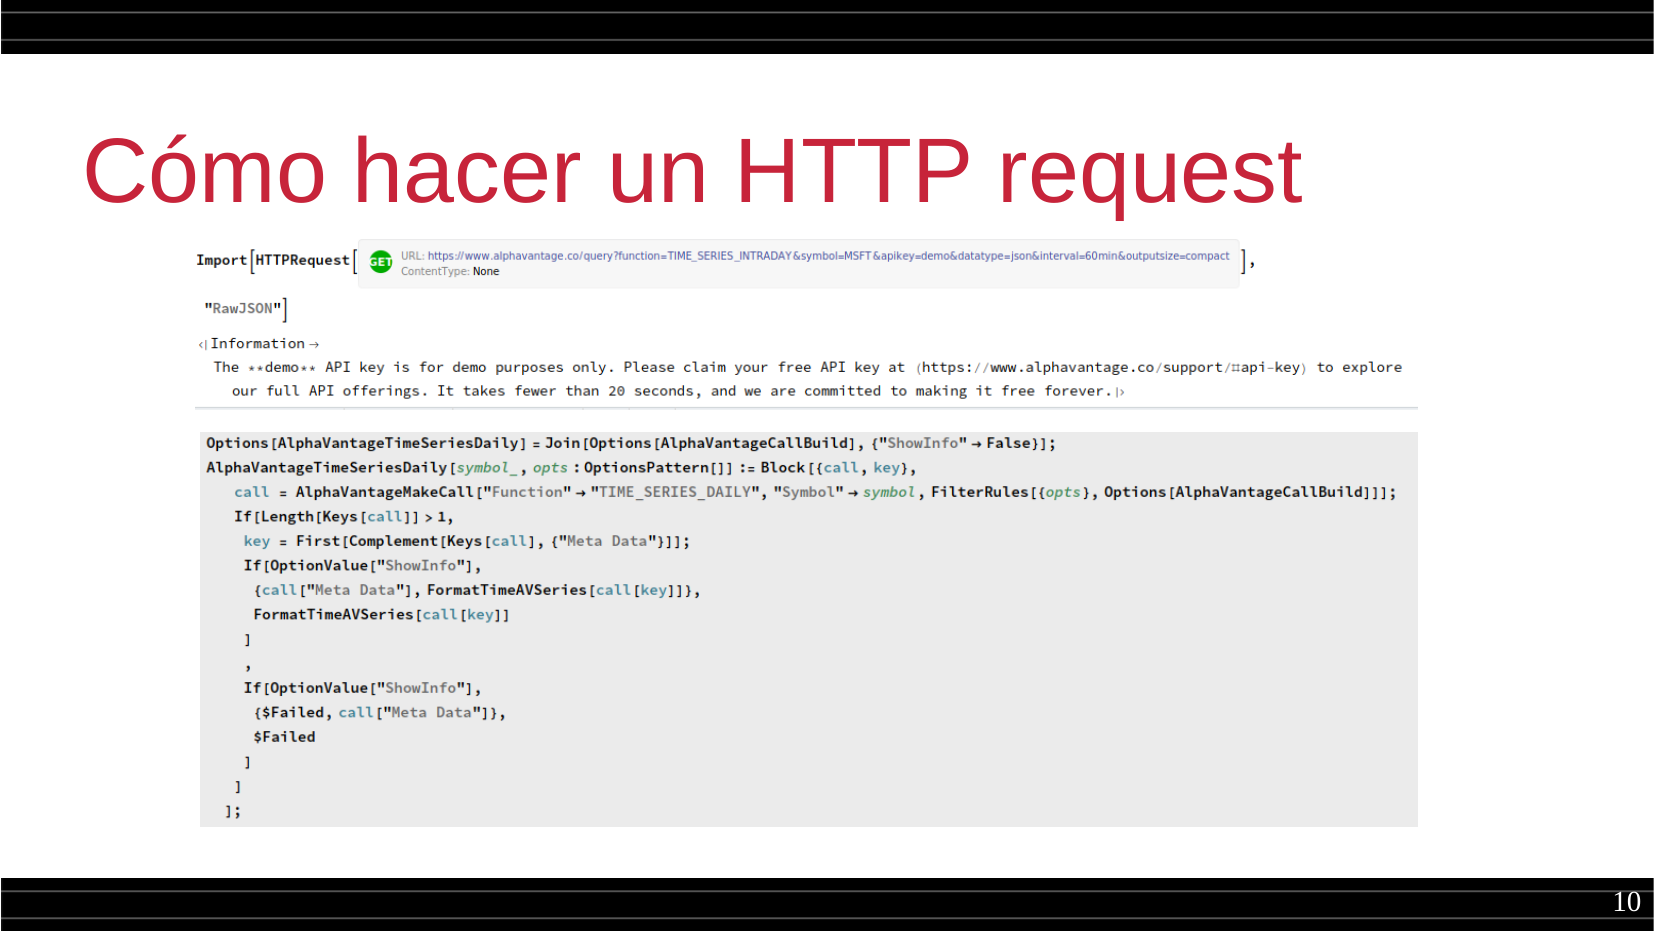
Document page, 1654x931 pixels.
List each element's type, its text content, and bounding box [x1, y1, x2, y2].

picture [1, 878, 1654, 931]
picture [200, 432, 1418, 827]
picture [1, 0, 1654, 54]
title Cómo hacer un HTTP request [82, 92, 1571, 249]
picture [195, 236, 1418, 410]
